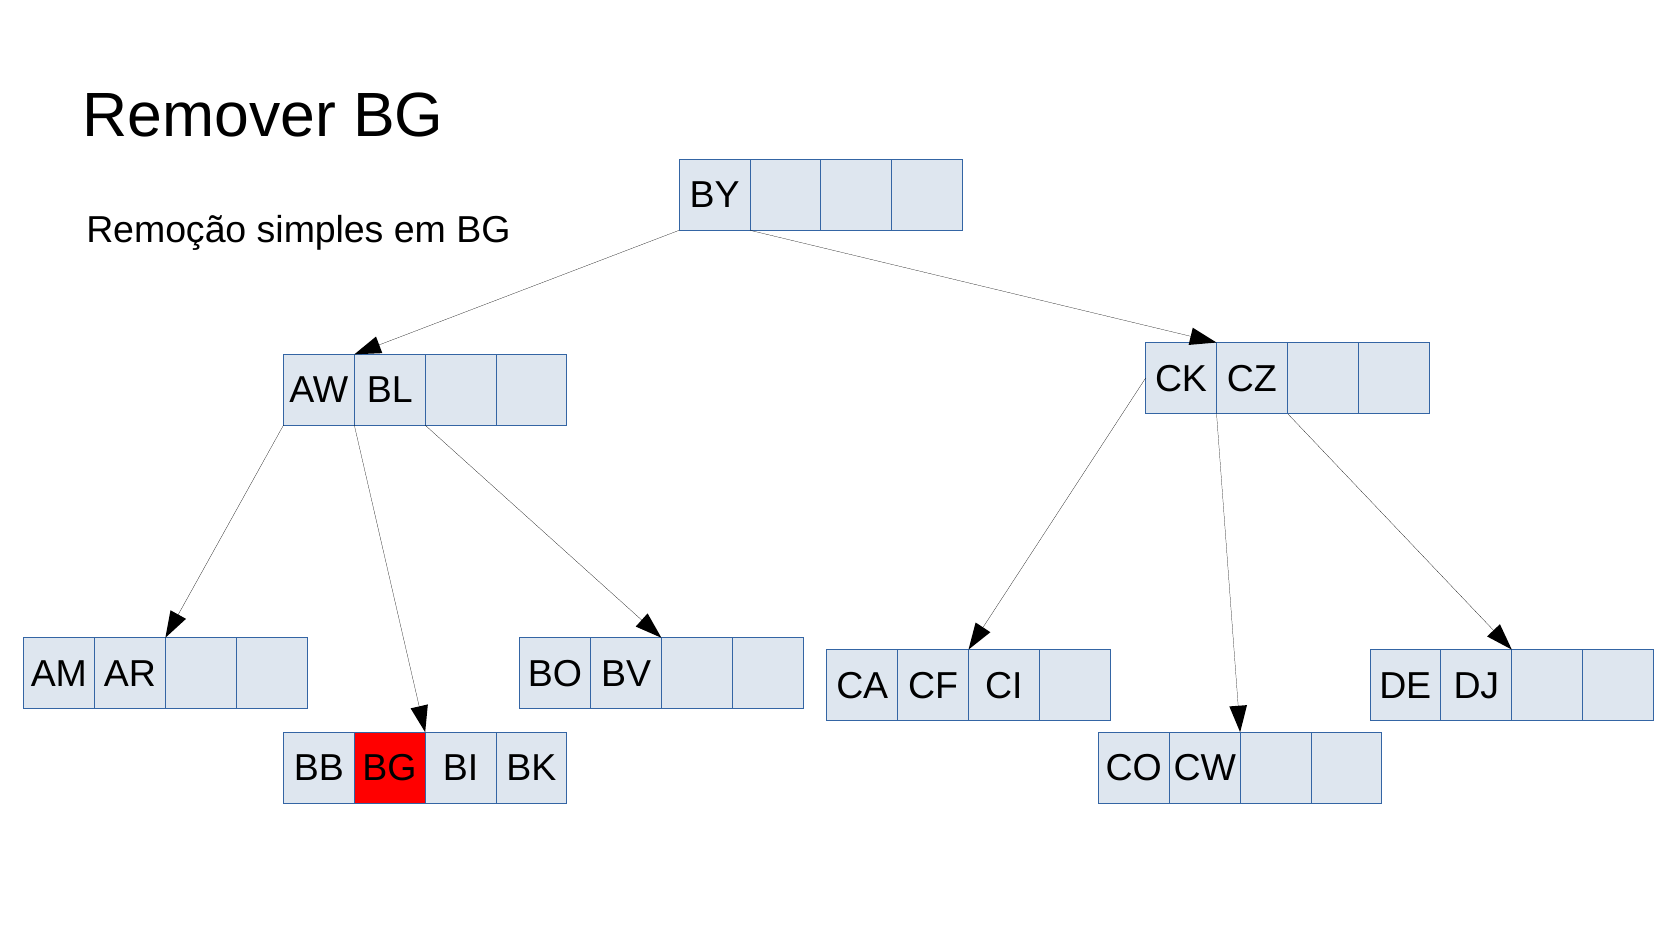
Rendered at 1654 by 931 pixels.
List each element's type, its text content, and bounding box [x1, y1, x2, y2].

text_box CZ [1216, 342, 1287, 414]
text_box CA [826, 649, 897, 721]
text_box BB [283, 732, 354, 804]
text_box Remoção simples em BG [71, 200, 526, 300]
text_box [661, 637, 804, 709]
text_box BL [354, 354, 425, 426]
text_box [1039, 649, 1111, 721]
text_box DJ [1440, 649, 1511, 721]
text_box CO [1098, 732, 1169, 804]
text_box AR [94, 637, 165, 709]
text_box [750, 159, 963, 231]
text_box [1511, 649, 1654, 721]
text_box BV [590, 637, 661, 709]
text_box [425, 354, 567, 426]
text_box [165, 637, 308, 709]
text_box BG [354, 732, 425, 804]
text_box [1240, 732, 1382, 804]
text_box AW [283, 354, 354, 426]
text_box [1287, 342, 1430, 414]
text_box DE [1370, 649, 1440, 721]
text_box AM [23, 637, 94, 709]
text_box CF [897, 649, 968, 721]
text_box BY [679, 159, 750, 231]
text_box CI [968, 649, 1039, 721]
text_box BI [425, 732, 496, 804]
text_box BO [519, 637, 590, 709]
title Remover BG [82, 37, 1571, 193]
text_box CK [1145, 342, 1216, 414]
text_box BK [496, 732, 567, 804]
text_box CW [1169, 732, 1240, 804]
